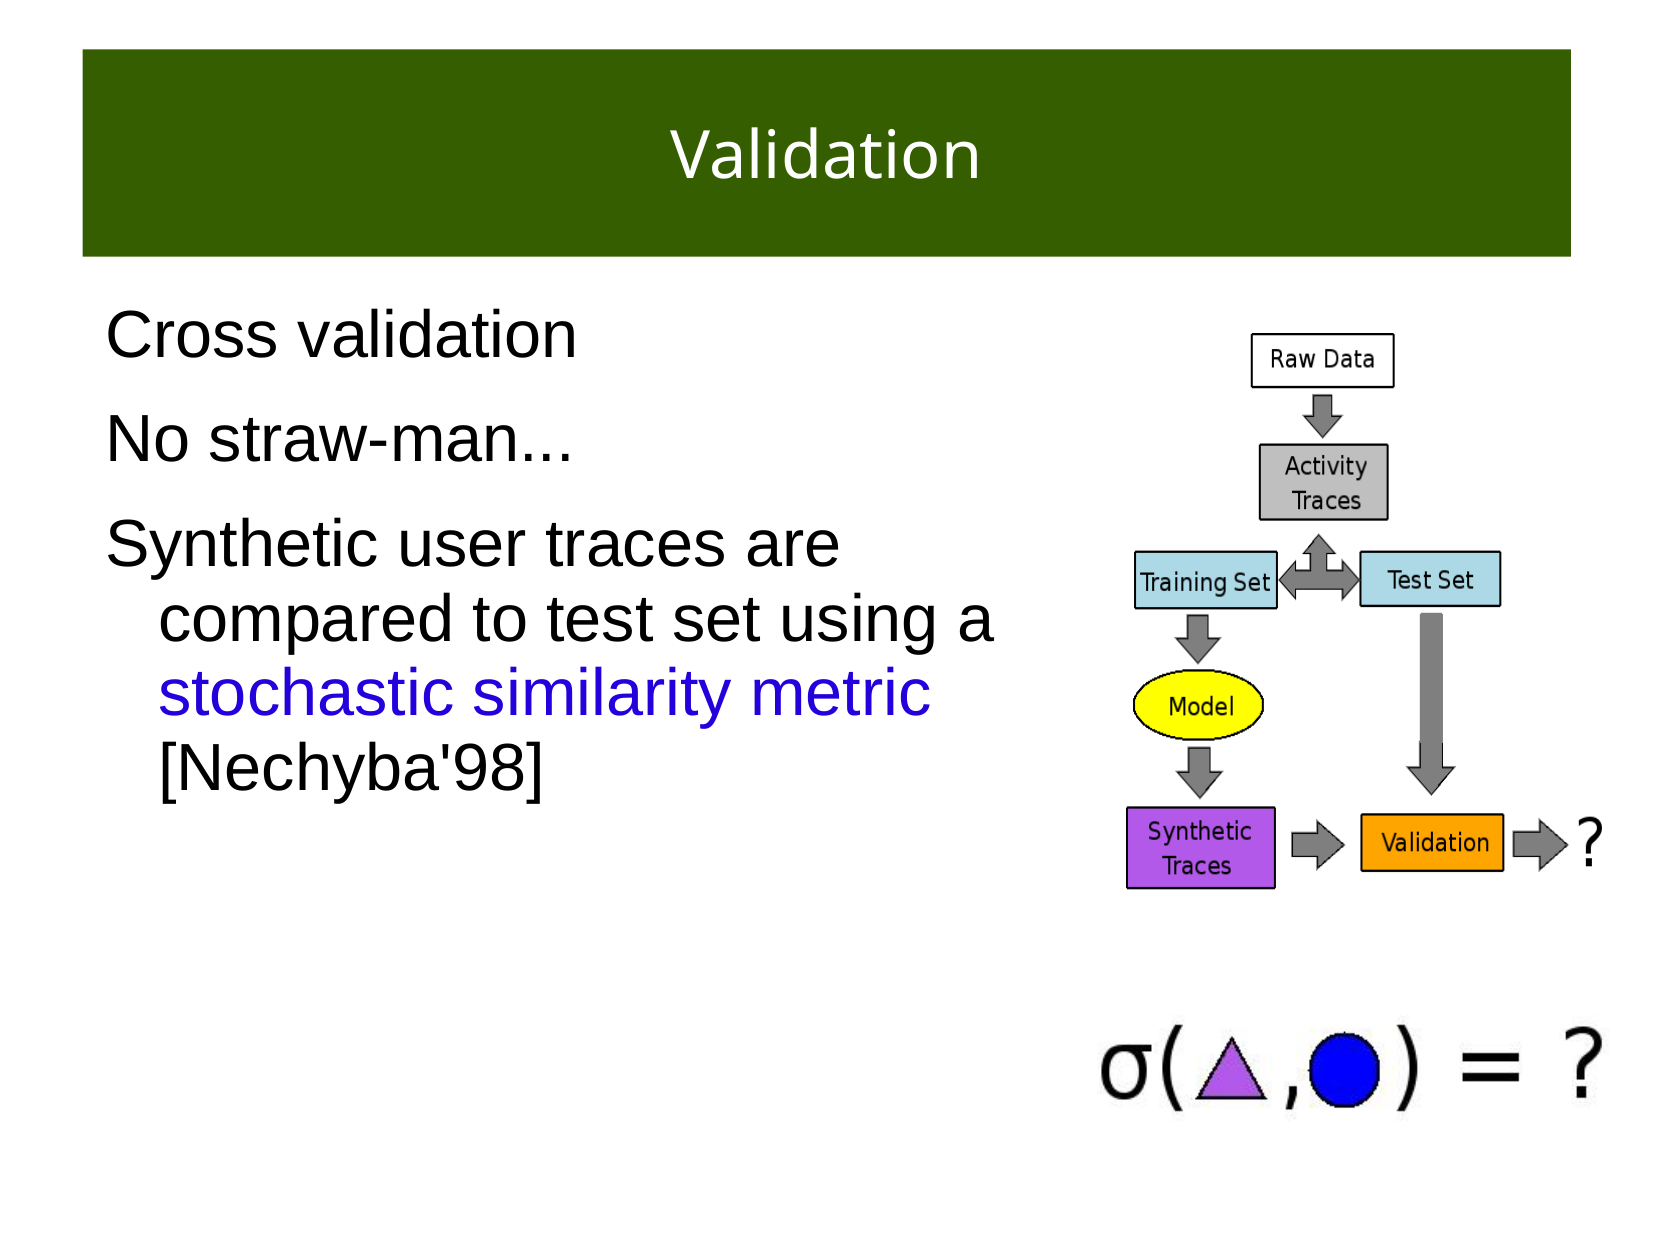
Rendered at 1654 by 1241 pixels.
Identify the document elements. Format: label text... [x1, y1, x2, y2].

title Validation [82, 49, 1571, 257]
picture [1097, 333, 1613, 1171]
list Cross validation No straw-man... Synthetic user traces are compared to test set using a stochastic similarity metric [Nechyba'98] [87, 297, 1157, 949]
